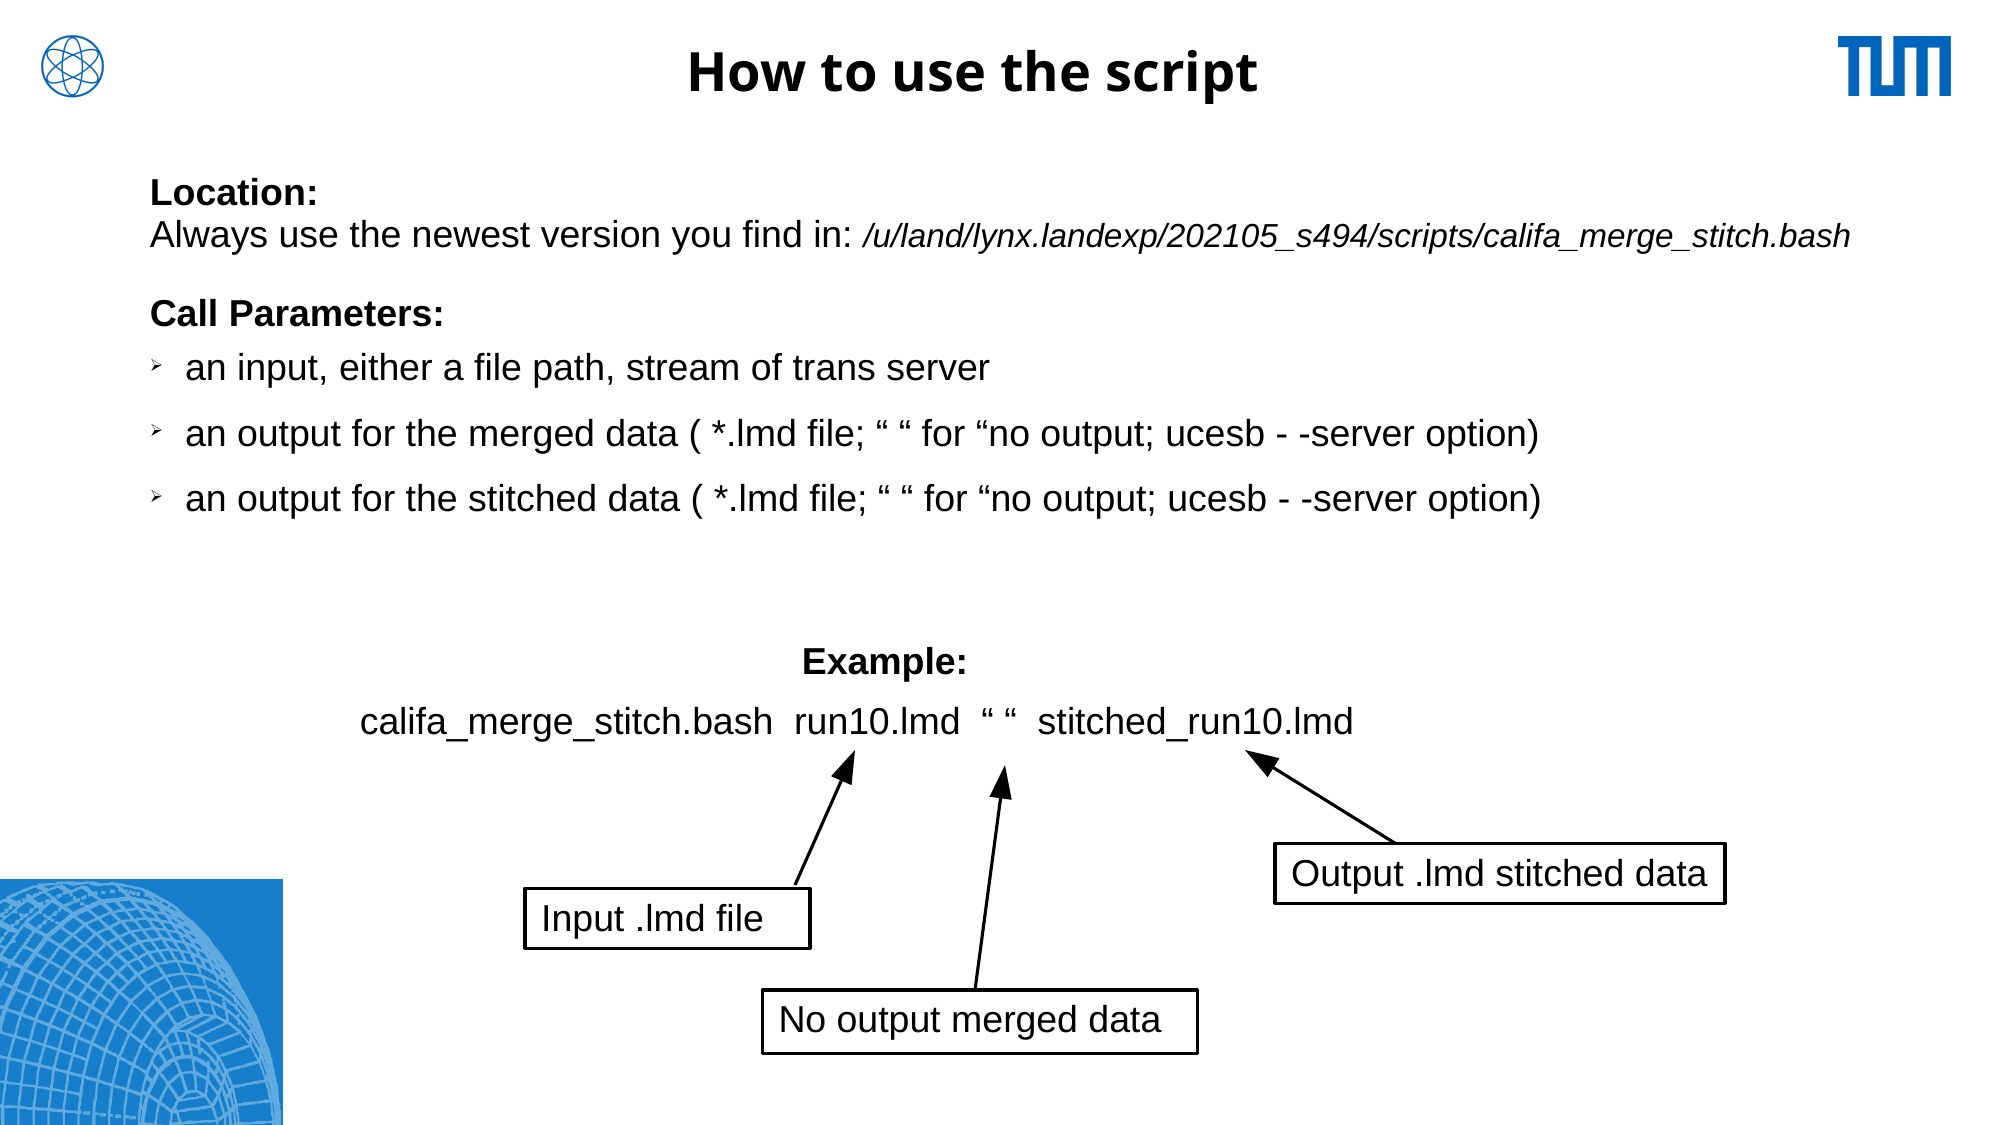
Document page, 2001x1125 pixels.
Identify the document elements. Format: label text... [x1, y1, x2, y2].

text_box Output .lmd stitched data [1275, 843, 1726, 904]
text_box Example: califa_merge_stitch.bash run10.lmd “ “ stitched_run10.lmd [345, 633, 1426, 918]
picture [0, 879, 283, 1125]
title How to use the script [137, 32, 1809, 109]
text_box Input .lmd file [525, 888, 811, 949]
text_box Location: Always use the newest version you find in: /u/land/lynx.landexp/202105_s494/scripts/califa_merge_stitch.bash Call Parameters: an input, either a file path, stream of trans server an output for the merged data ( *.lmd file; “ “ for “no output; ucesb - -server option) an output for the stitched data ( *.lmd file; “ “ for “no output; ucesb - -server option) [135, 164, 1906, 946]
text_box No output merged data [762, 990, 1198, 1054]
picture [36, 30, 108, 101]
picture [1838, 36, 1951, 96]
